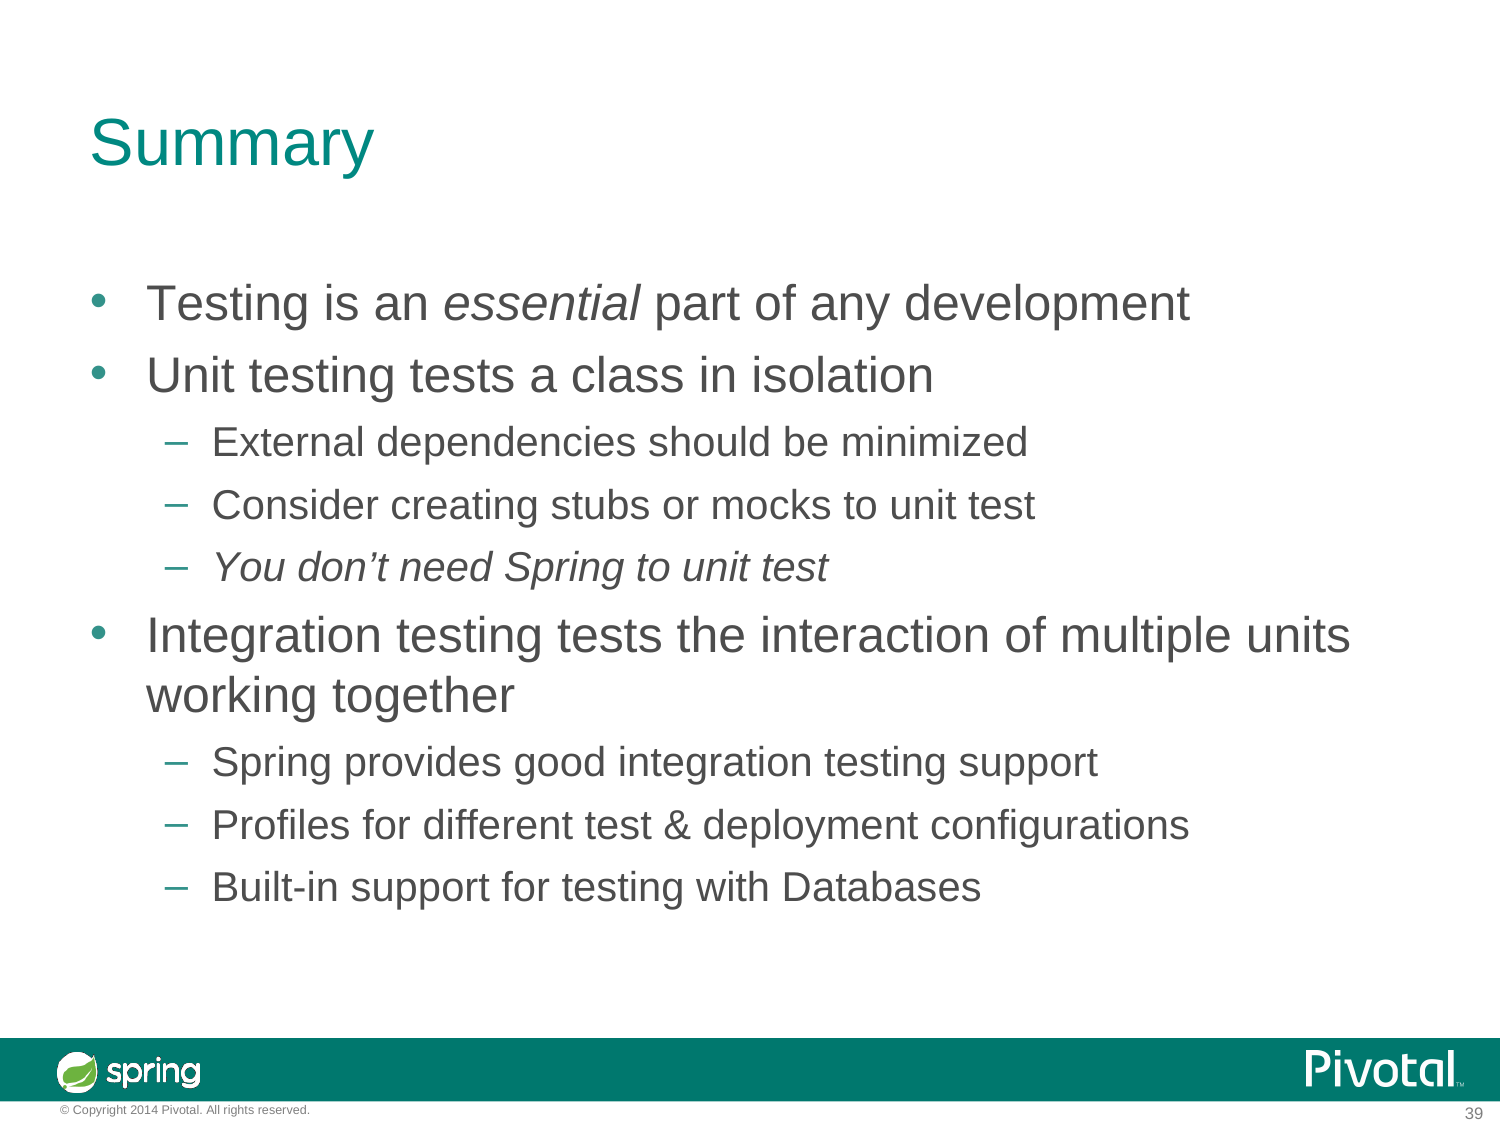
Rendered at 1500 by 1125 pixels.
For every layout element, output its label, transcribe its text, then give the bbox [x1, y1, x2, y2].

picture [32, 1041, 210, 1103]
list Testing is an essential part of any development Unit testing tests a class in isolation External dependencies should be minimized Consider creating stubs or mocks to unit test You don’t need Spring to unit test Integration testing tests the interaction of multiple units working together Spring provides good integration testing support Profiles for different test & deployment configurations Built-in support for testing with Databases [75, 262, 1426, 1005]
picture [1306, 1050, 1464, 1087]
title Summary [75, 45, 1426, 233]
